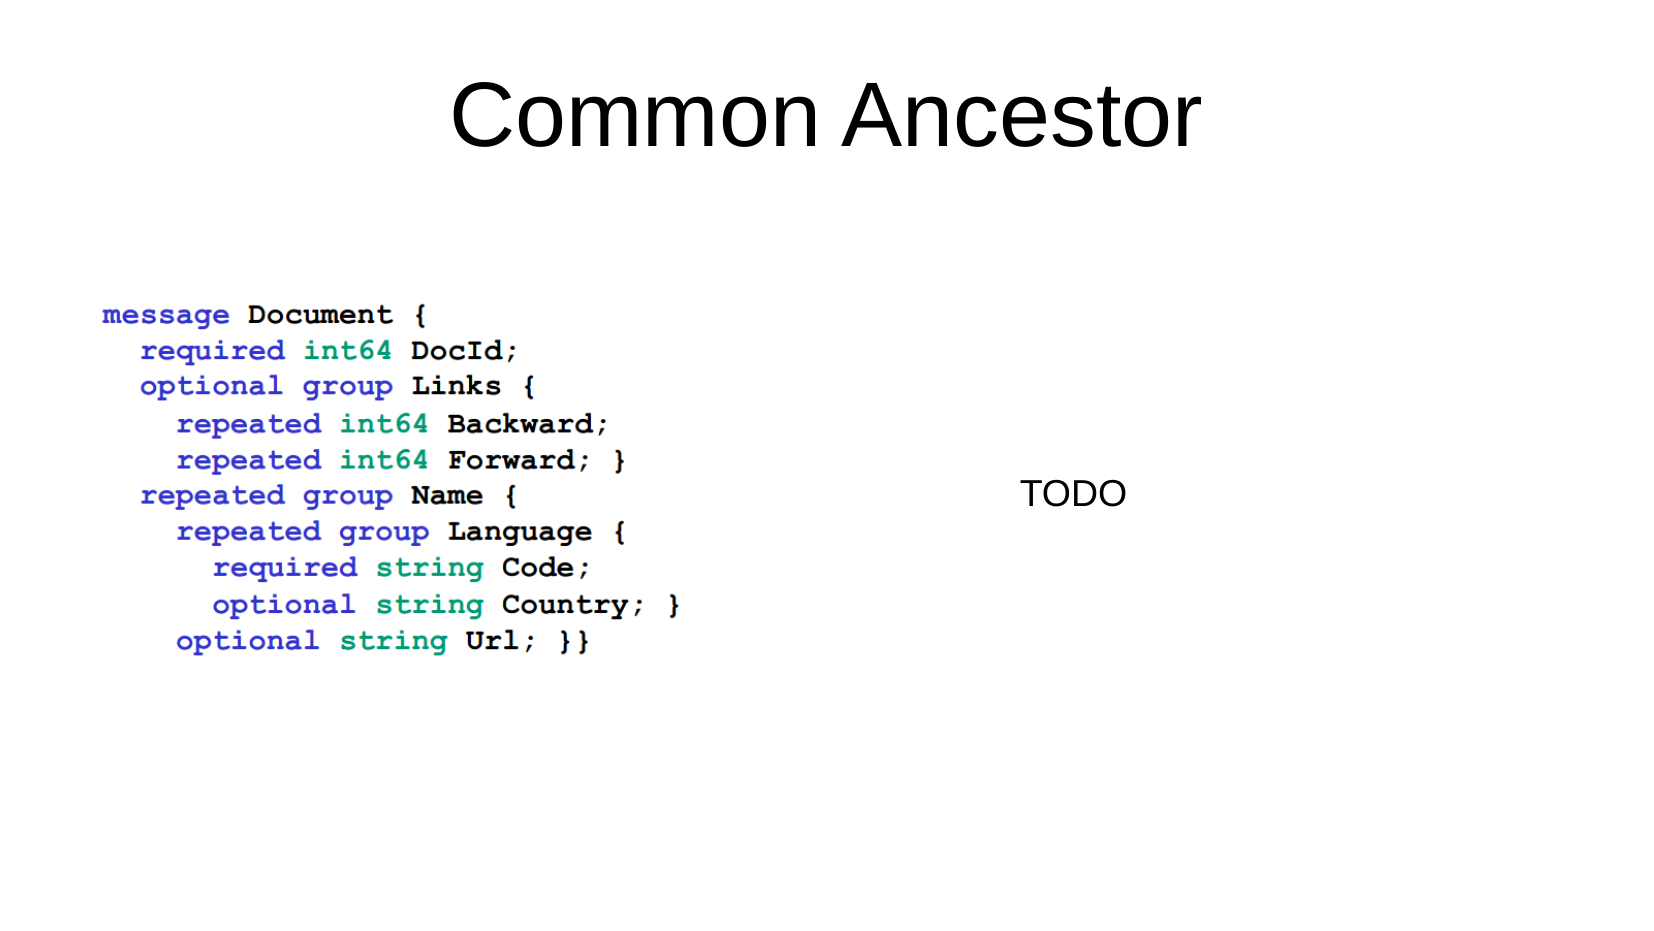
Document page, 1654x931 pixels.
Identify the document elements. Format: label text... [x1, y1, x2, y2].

picture [90, 290, 689, 676]
text_box TODO [1005, 465, 1143, 522]
title Common Ancestor [82, 37, 1571, 193]
